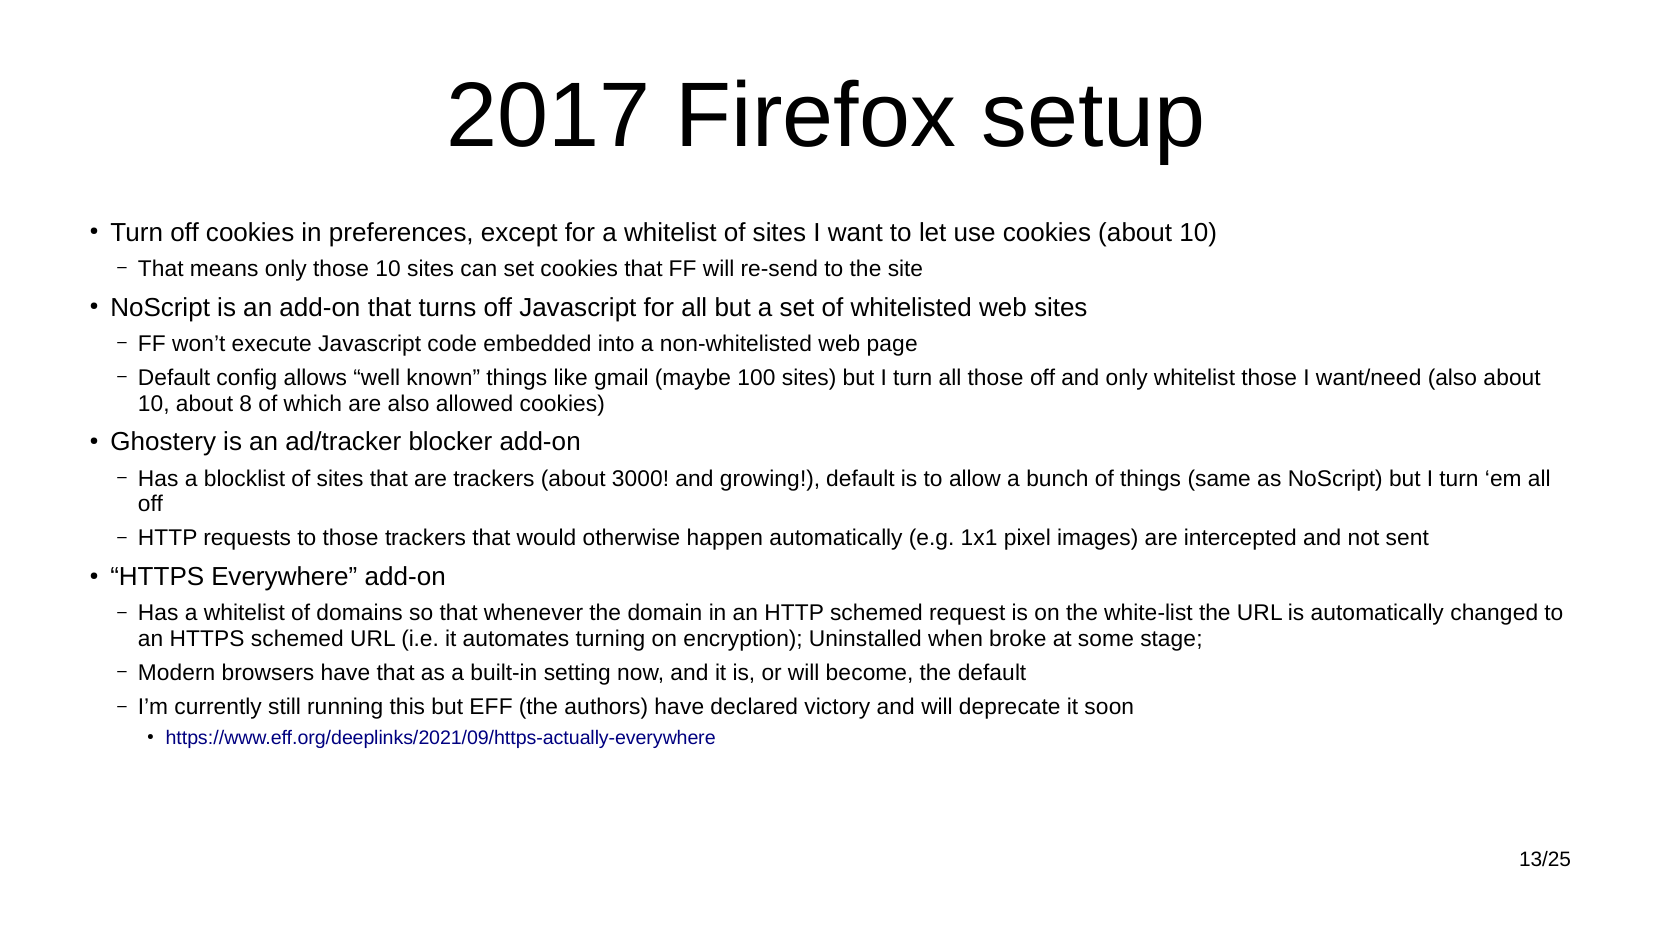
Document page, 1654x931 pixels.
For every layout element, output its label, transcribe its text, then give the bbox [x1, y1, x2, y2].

title 2017 Firefox setup [82, 37, 1571, 193]
list Turn off cookies in preferences, except for a whitelist of sites I want to let use cookies (about 10) That means only those 10 sites can set cookies that FF will re-send to the site NoScript is an add-on that turns off Javascript for all but a set of whitelisted web sites FF won’t execute Javascript code embedded into a non-whitelisted web page Default config allows “well known” things like gmail (maybe 100 sites) but I turn all those off and only whitelist those I want/need (also about 10, about 8 of which are also allowed cookies) Ghostery is an ad/tracker blocker add-on Has a blocklist of sites that are trackers (about 3000! and growing!), default is to allow a bunch of things (same as NoScript) but I turn ‘em all off HTTP requests to those trackers that would otherwise happen automatically (e.g. 1x1 pixel images) are intercepted and not sent “HTTPS Everywhere” add-on Has a whitelist of domains so that whenever the domain in an HTTP schemed request is on the white-list the URL is automatically changed to an HTTPS schemed URL (i.e. it automates turning on encryption); Uninstalled when broke at some stage; Modern browsers have that as a built-in setting now, and it is, or will become, the default I’m currently still running this but EFF (the authors) have declared victory and will deprecate it soon https://www.eff.org/deeplinks/2021/09/https-actually-everywhere [82, 217, 1571, 758]
